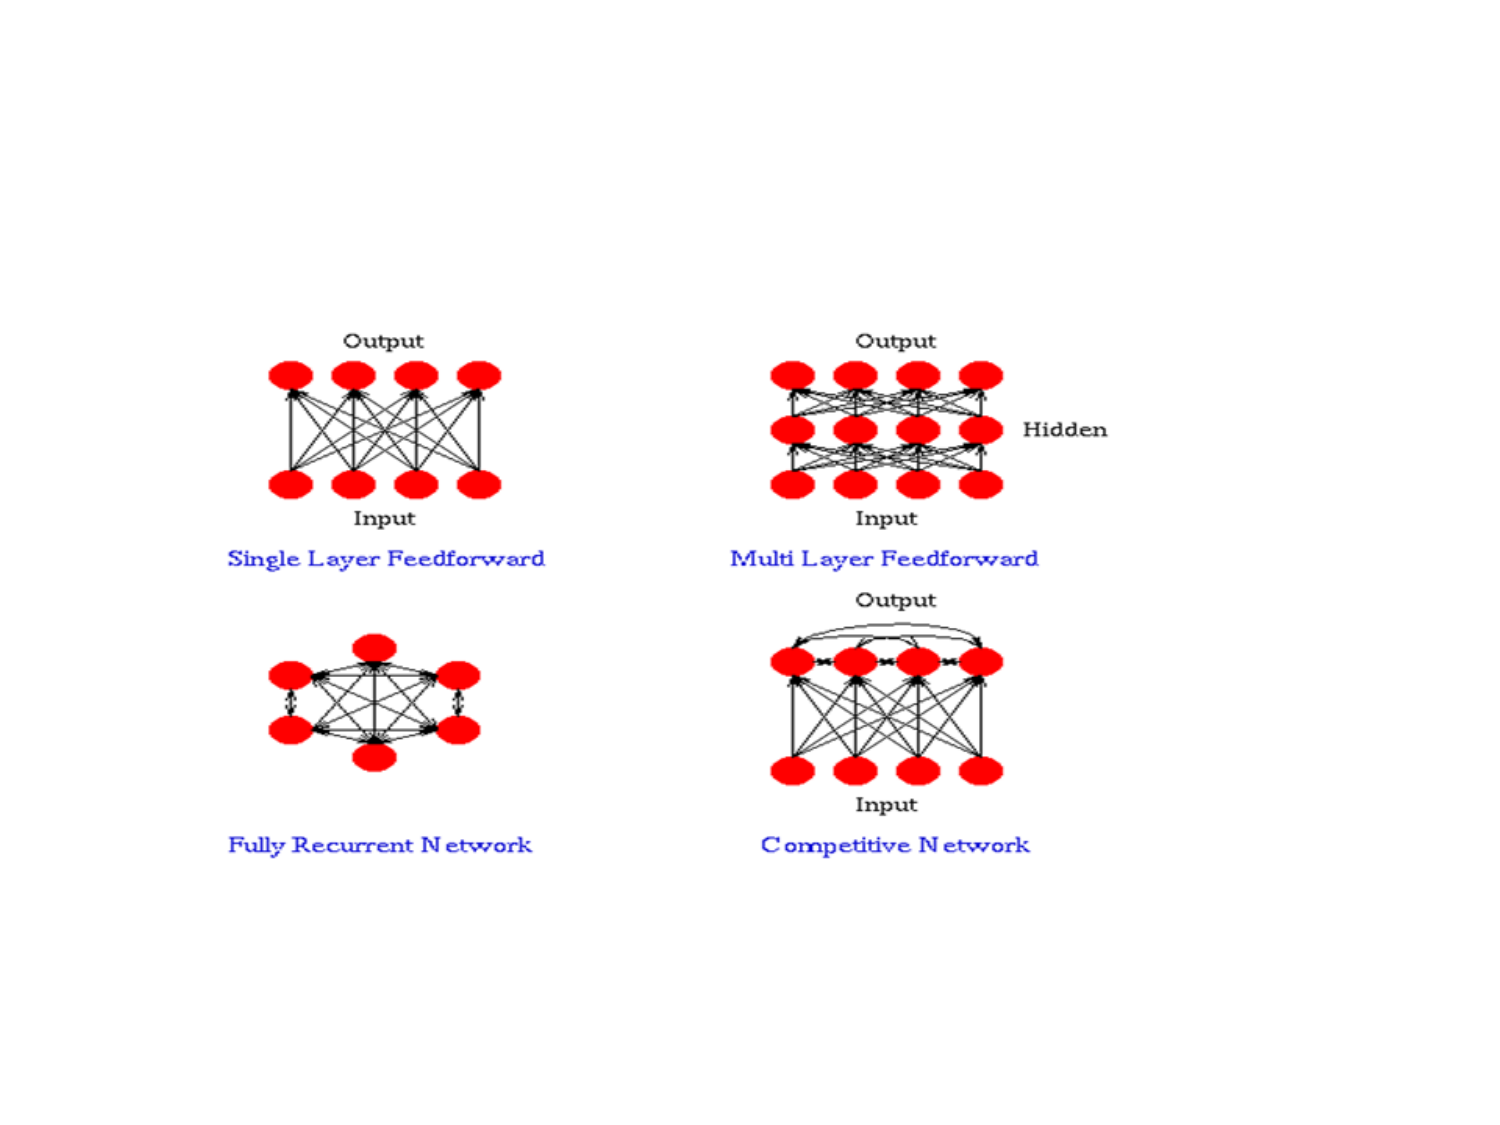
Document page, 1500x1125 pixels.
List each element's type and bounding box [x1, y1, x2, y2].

picture [200, 322, 1300, 946]
